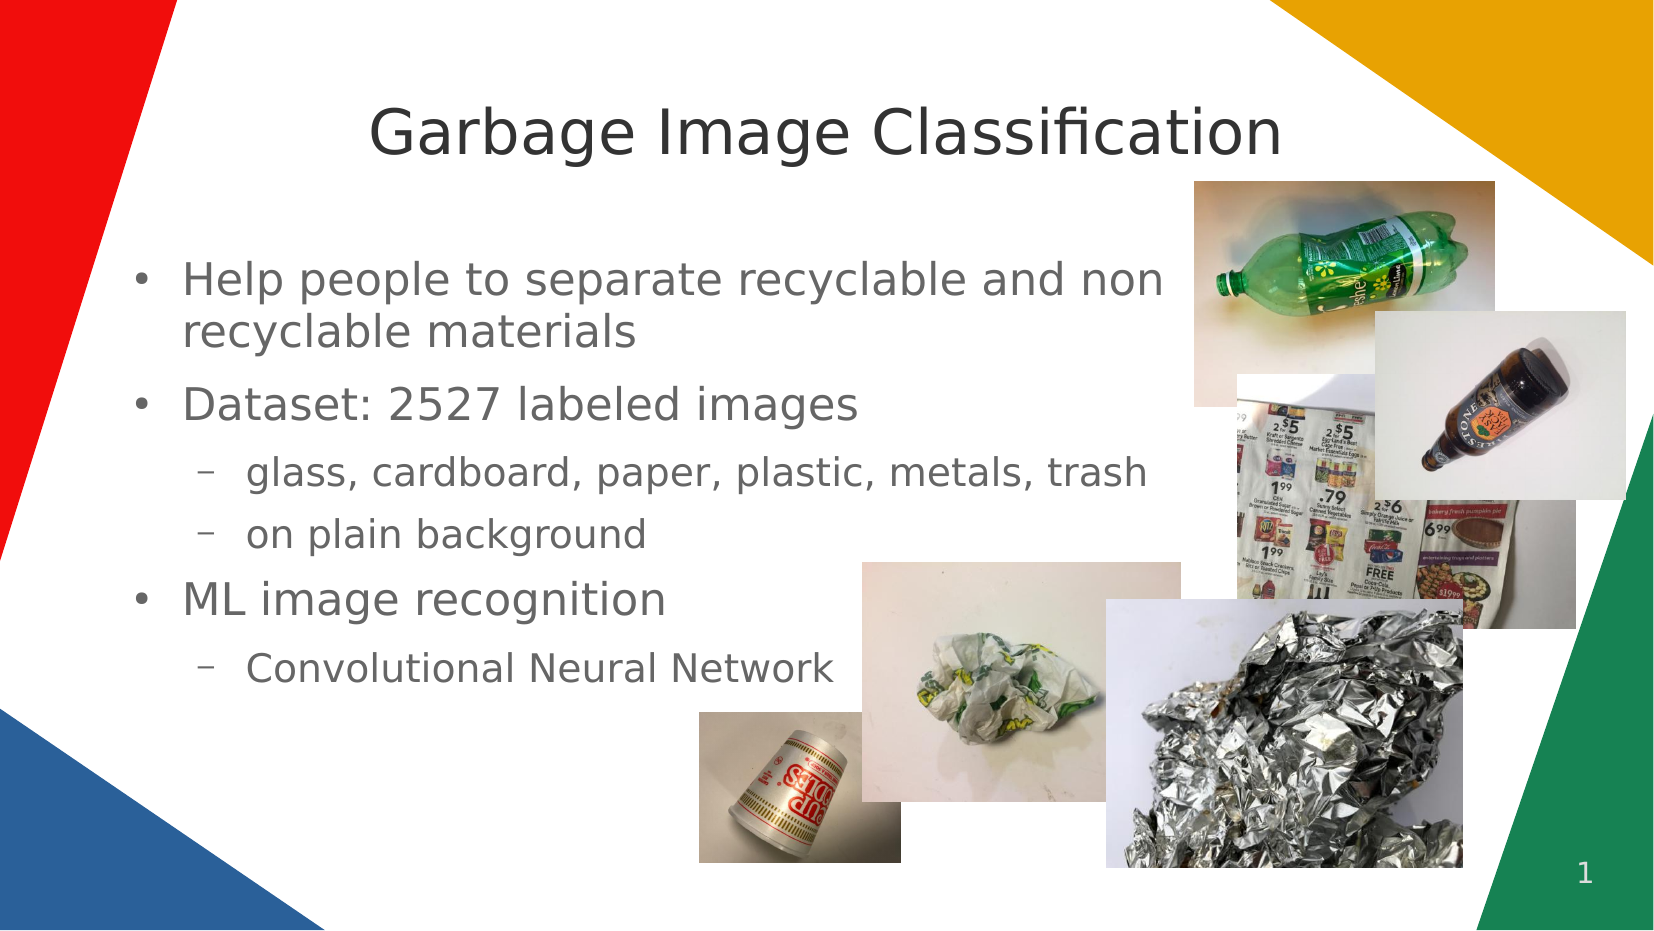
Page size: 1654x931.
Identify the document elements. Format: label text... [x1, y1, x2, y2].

list Help people to separate recyclable and non recyclable materials Dataset: 2527 labeled images glass, cardboard, paper, plastic, metals, trash on plain background ML image recognition Convolutional Neural Network [118, 253, 1201, 693]
picture [699, 181, 1626, 868]
title Garbage Image Classification [118, 59, 1536, 207]
